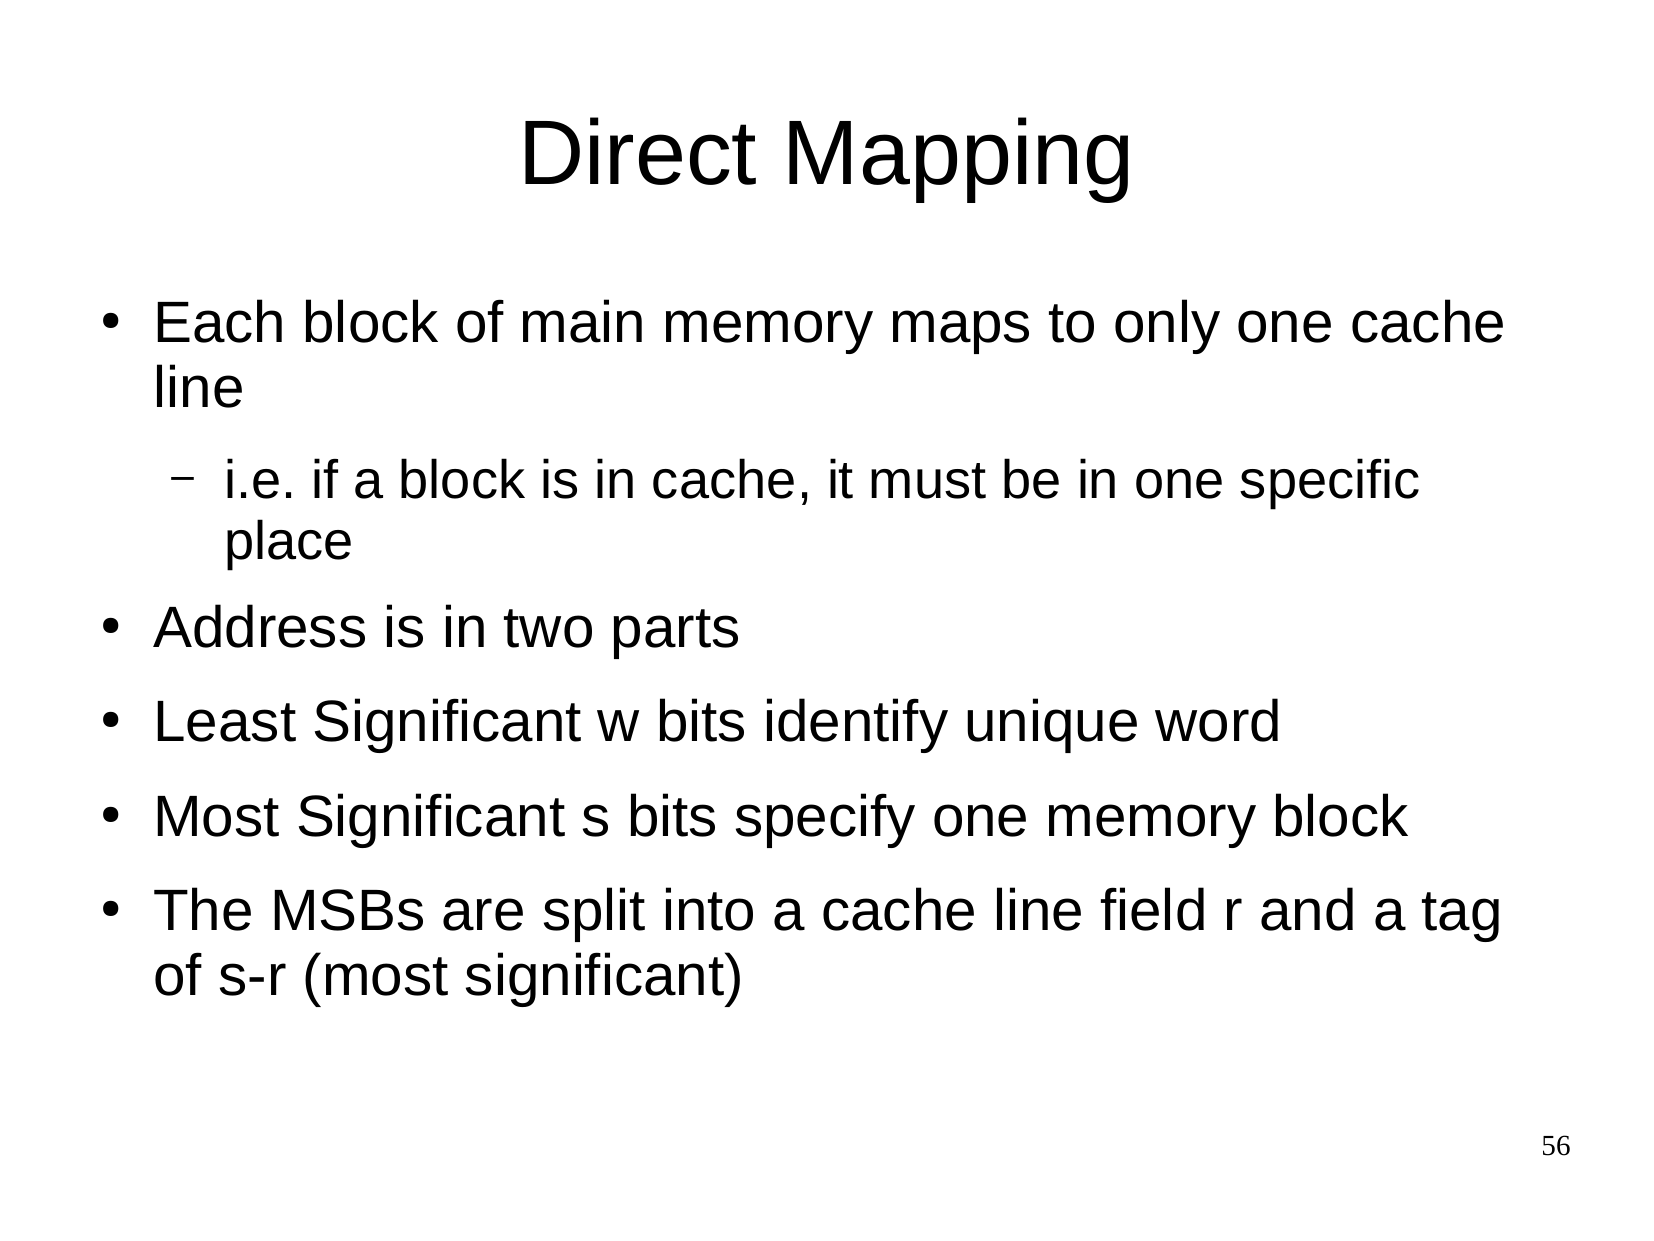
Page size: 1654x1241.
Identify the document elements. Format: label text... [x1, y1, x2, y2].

list Each block of main memory maps to only one cache line i.e. if a block is in cache, it must be in one specific place Address is in two parts Least Significant w bits identify unique word Most Significant s bits specify one memory block The MSBs are split into a cache line field r and a tag of s-r (most significant) [82, 290, 1538, 1100]
title Direct Mapping [82, 49, 1571, 257]
